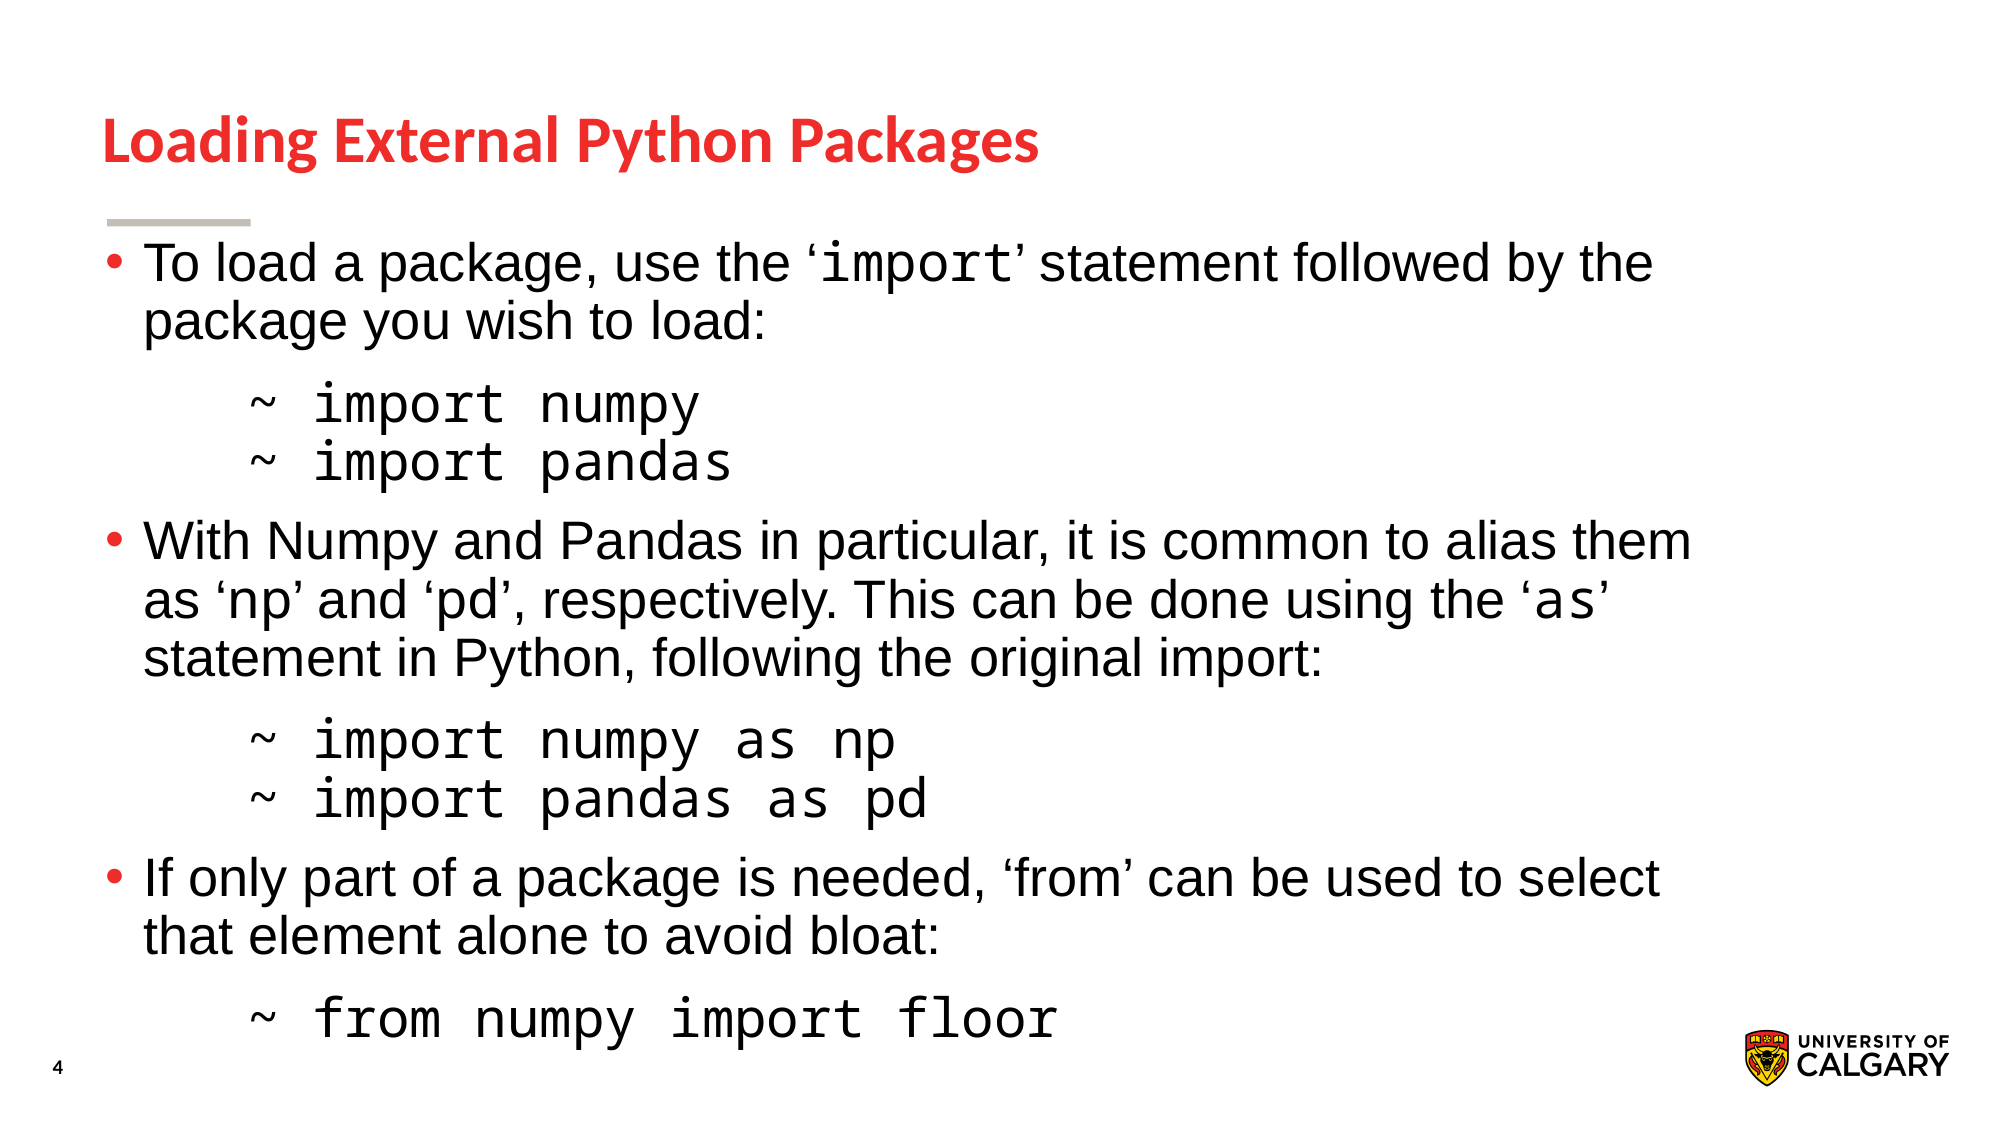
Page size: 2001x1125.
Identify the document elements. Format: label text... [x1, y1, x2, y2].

list To load a package, use the ‘import’ statement followed by the package you wish to load: ~ import numpy ~ import pandas With Numpy and Pandas in particular, it is common to alias them as ‘np’ and ‘pd’, respectively. This can be done using the ‘as’ statement in Python, following the original import: ~ import numpy as np ~ import pandas as pd If only part of a package is needed, ‘from’ can be used to select that element alone to avoid bloat: ~ from numpy import floor [91, 227, 1774, 941]
title Loading External Python Packages [87, 60, 1774, 222]
picture [1722, 1012, 1972, 1099]
